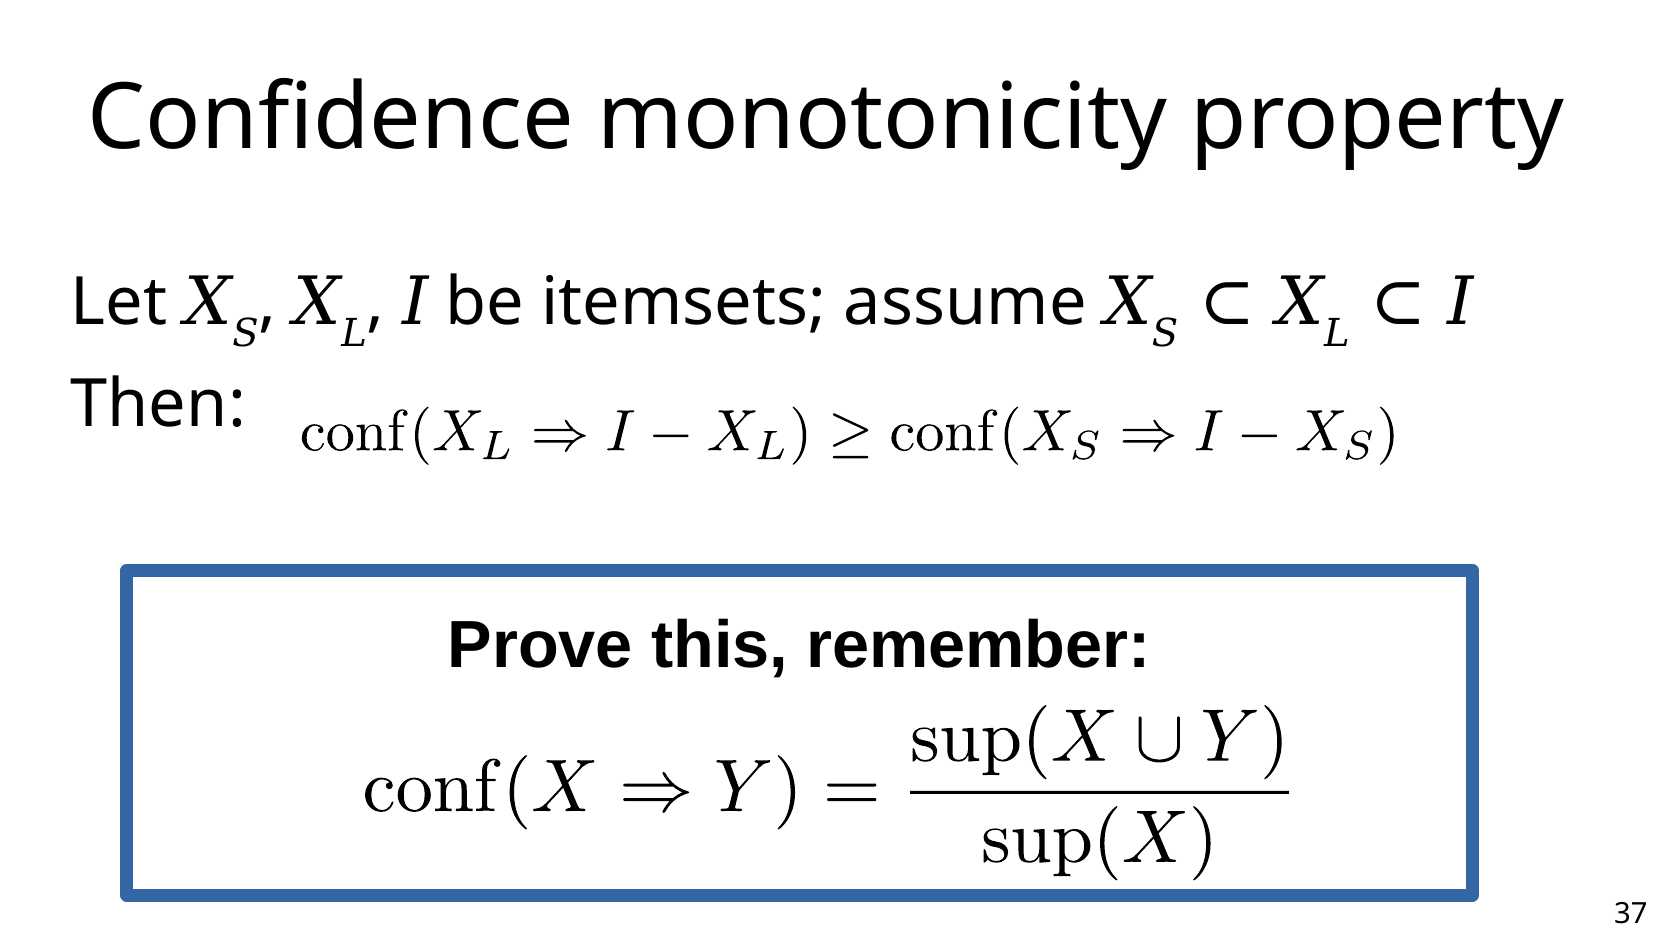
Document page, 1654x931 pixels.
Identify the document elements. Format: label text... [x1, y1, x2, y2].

text_box [362, 705, 1289, 881]
title Confidence monotonicity property [82, 1, 1571, 226]
list Let XS, XL, I be itemsets; assume XS ⊂ XL ⊂ I Then: [70, 253, 1559, 793]
text_box [299, 406, 1400, 465]
text_box Prove this, remember: [126, 570, 1473, 896]
